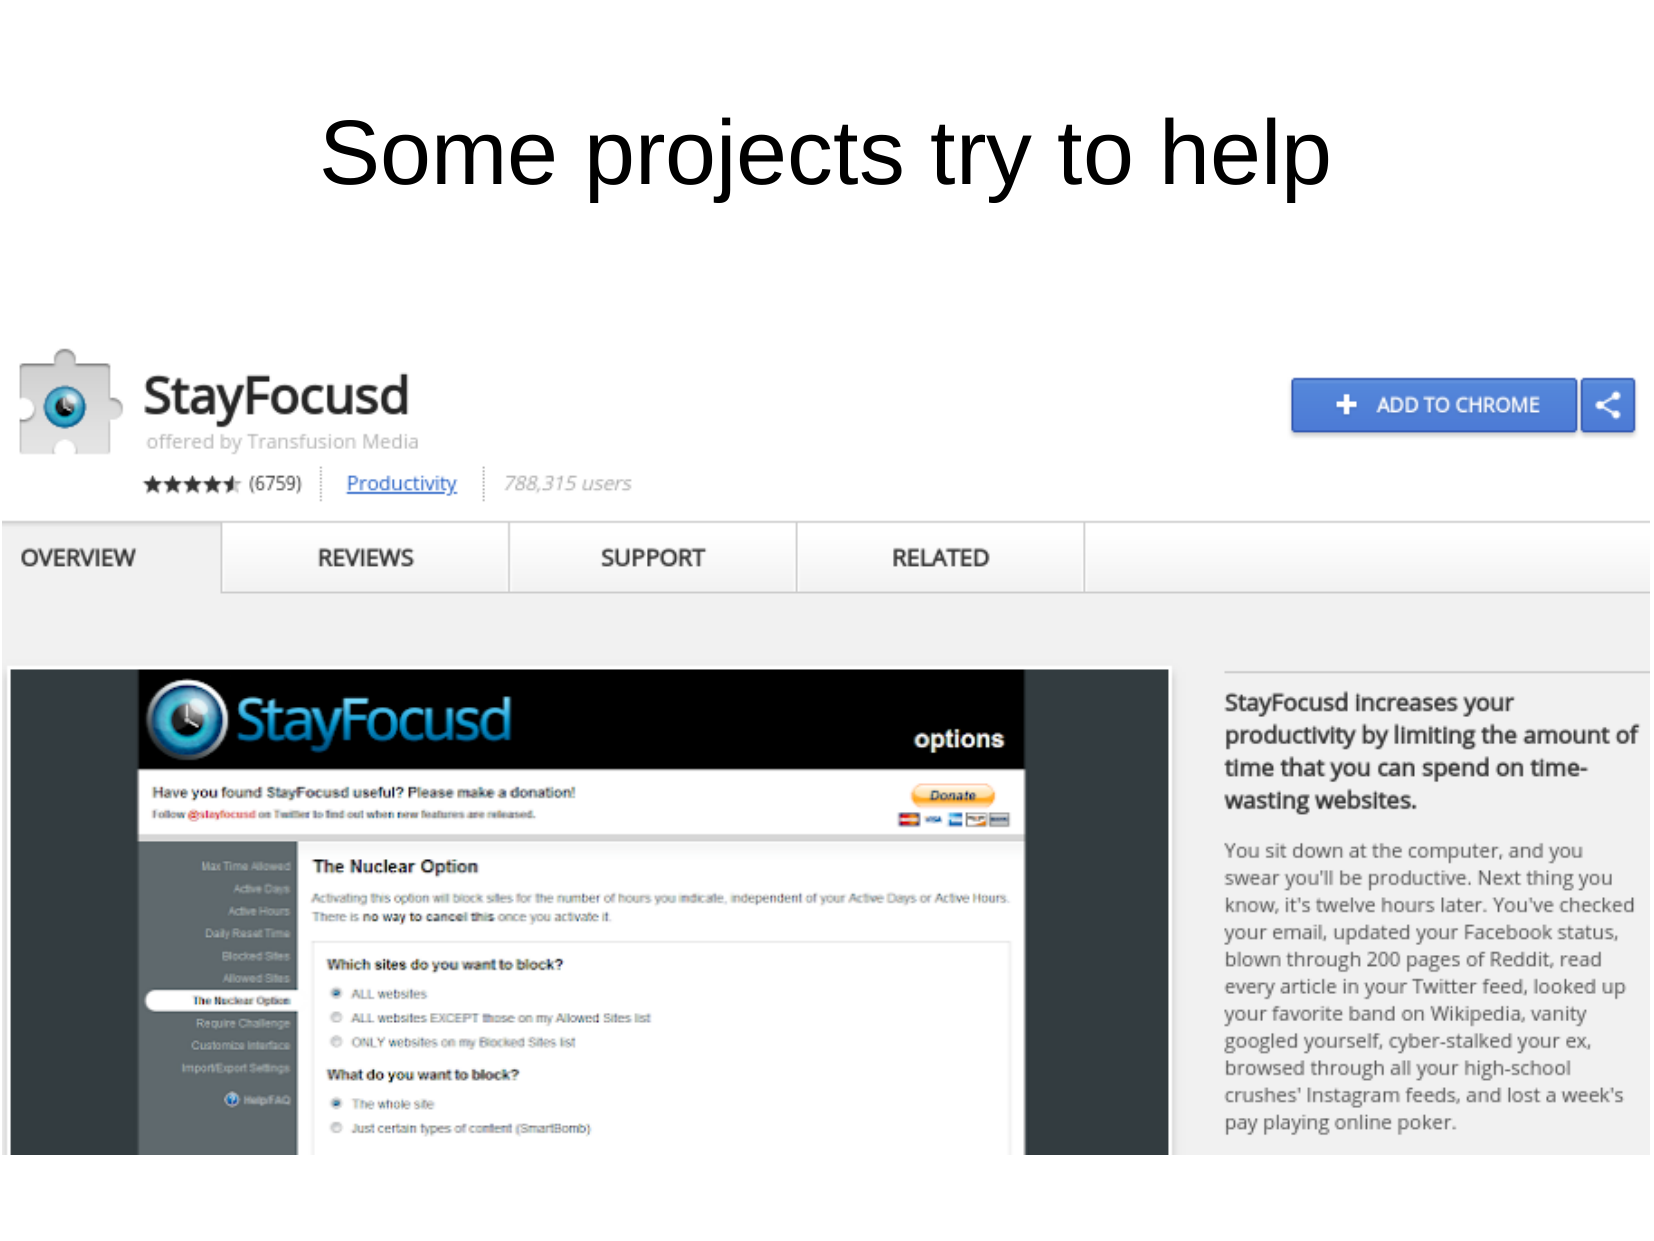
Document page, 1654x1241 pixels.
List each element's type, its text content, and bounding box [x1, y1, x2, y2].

title Some projects try to help [82, 49, 1571, 257]
picture [2, 344, 1650, 1156]
